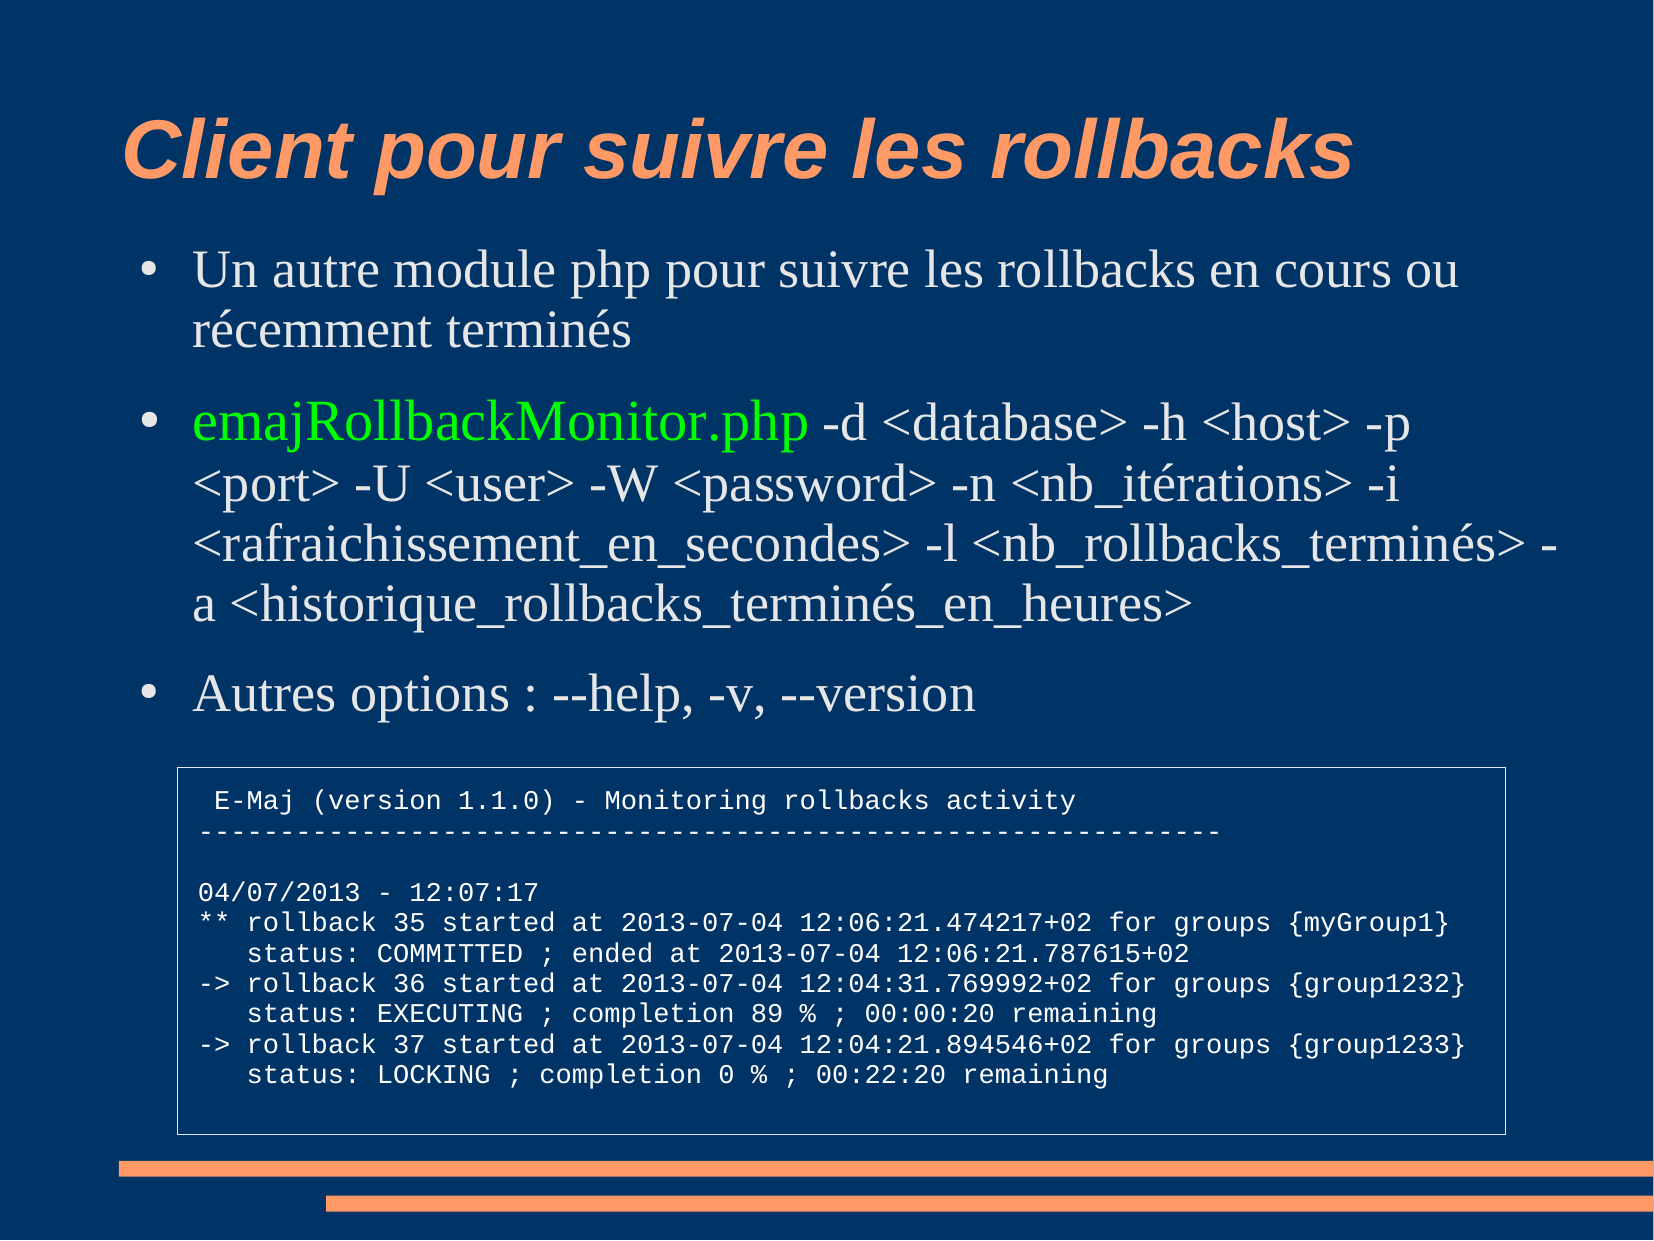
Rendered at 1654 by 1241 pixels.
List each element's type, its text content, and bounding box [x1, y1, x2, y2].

text_box E-Maj (version 1.1.0) - Monitoring rollbacks activity --------------------------------------------------------------- 04/07/2013 - 12:07:17 ** rollback 35 started at 2013-07-04 12:06:21.474217+02 for groups {myGroup1} status: COMMITTED ; ended at 2013-07-04 12:06:21.787615+02 -> rollback 36 started at 2013-07-04 12:04:31.769992+02 for groups {group1232} status: EXECUTING ; completion 89 % ; 00:00:20 remaining -> rollback 37 started at 2013-07-04 12:04:21.894546+02 for groups {group1233} status: LOCKING ; completion 0 % ; 00:22:20 remaining [177, 767, 1506, 1135]
list Un autre module php pour suivre les rollbacks en cours ou récemment terminés emajRollbackMonitor.php -d <database> -h <host> -p <port> -U <user> -W <password> -n <nb_itérations> -i <rafraichissement_en_secondes> -l <nb_rollbacks_terminés> -a <historique_rollbacks_terminés_en_heures> Autres options : --help, -v, --version [121, 239, 1561, 768]
title Client pour suivre les rollbacks [121, 53, 1595, 246]
